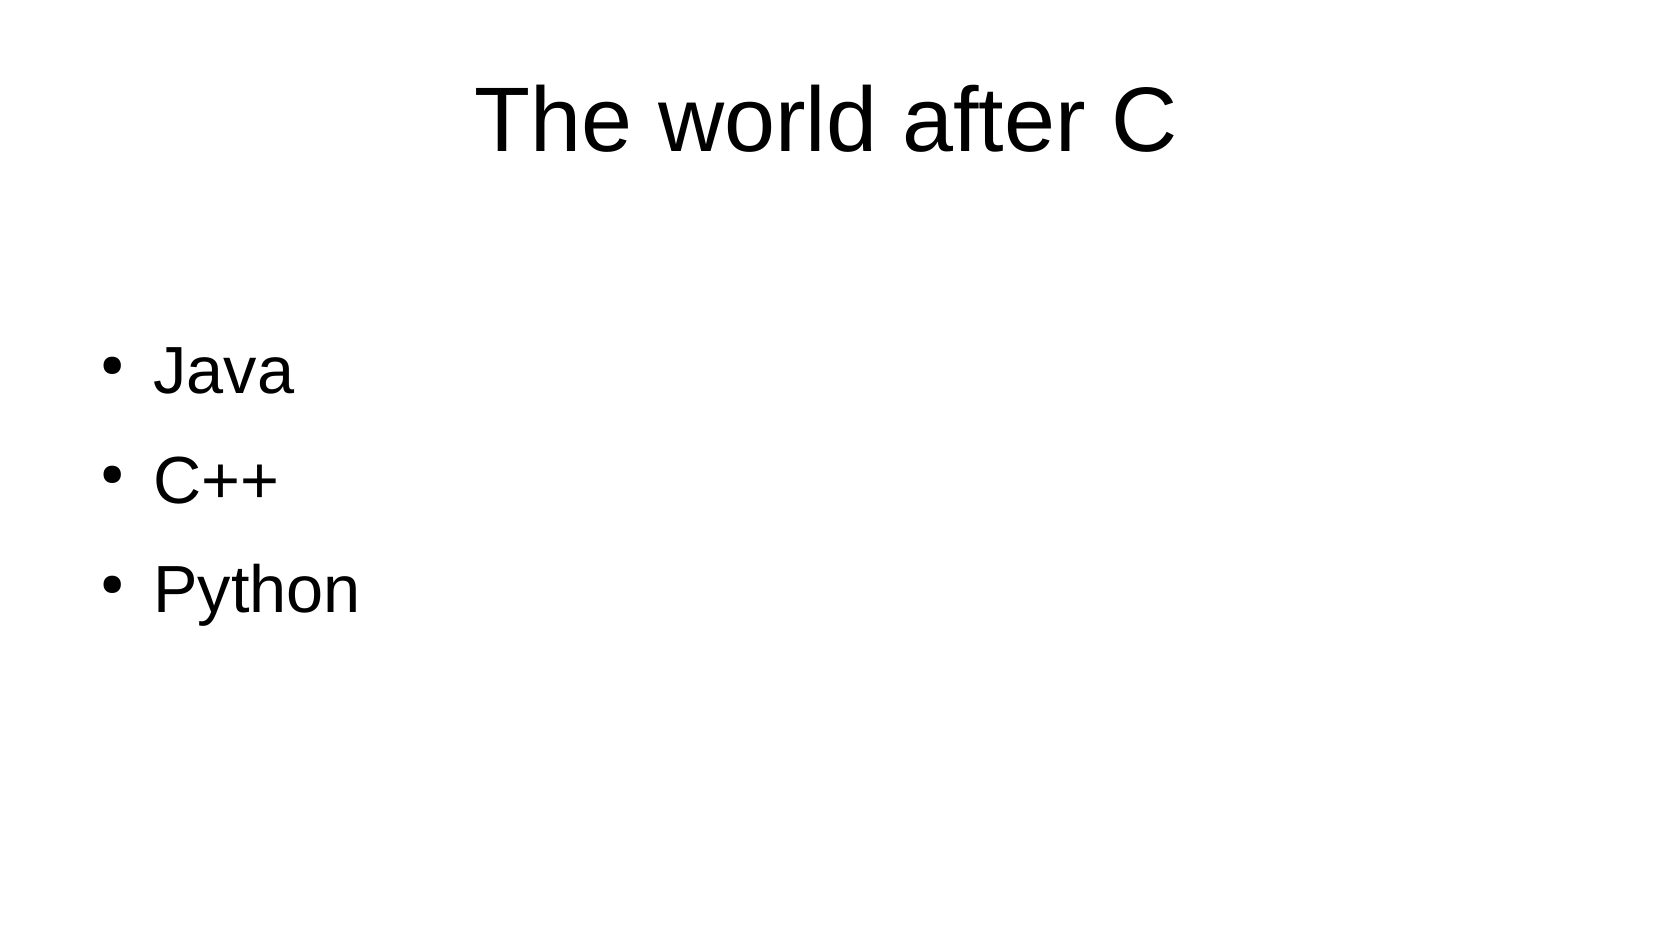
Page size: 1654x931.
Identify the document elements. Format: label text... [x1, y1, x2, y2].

title The world after C [82, 37, 1571, 193]
list Java C++ Python [82, 217, 1571, 757]
